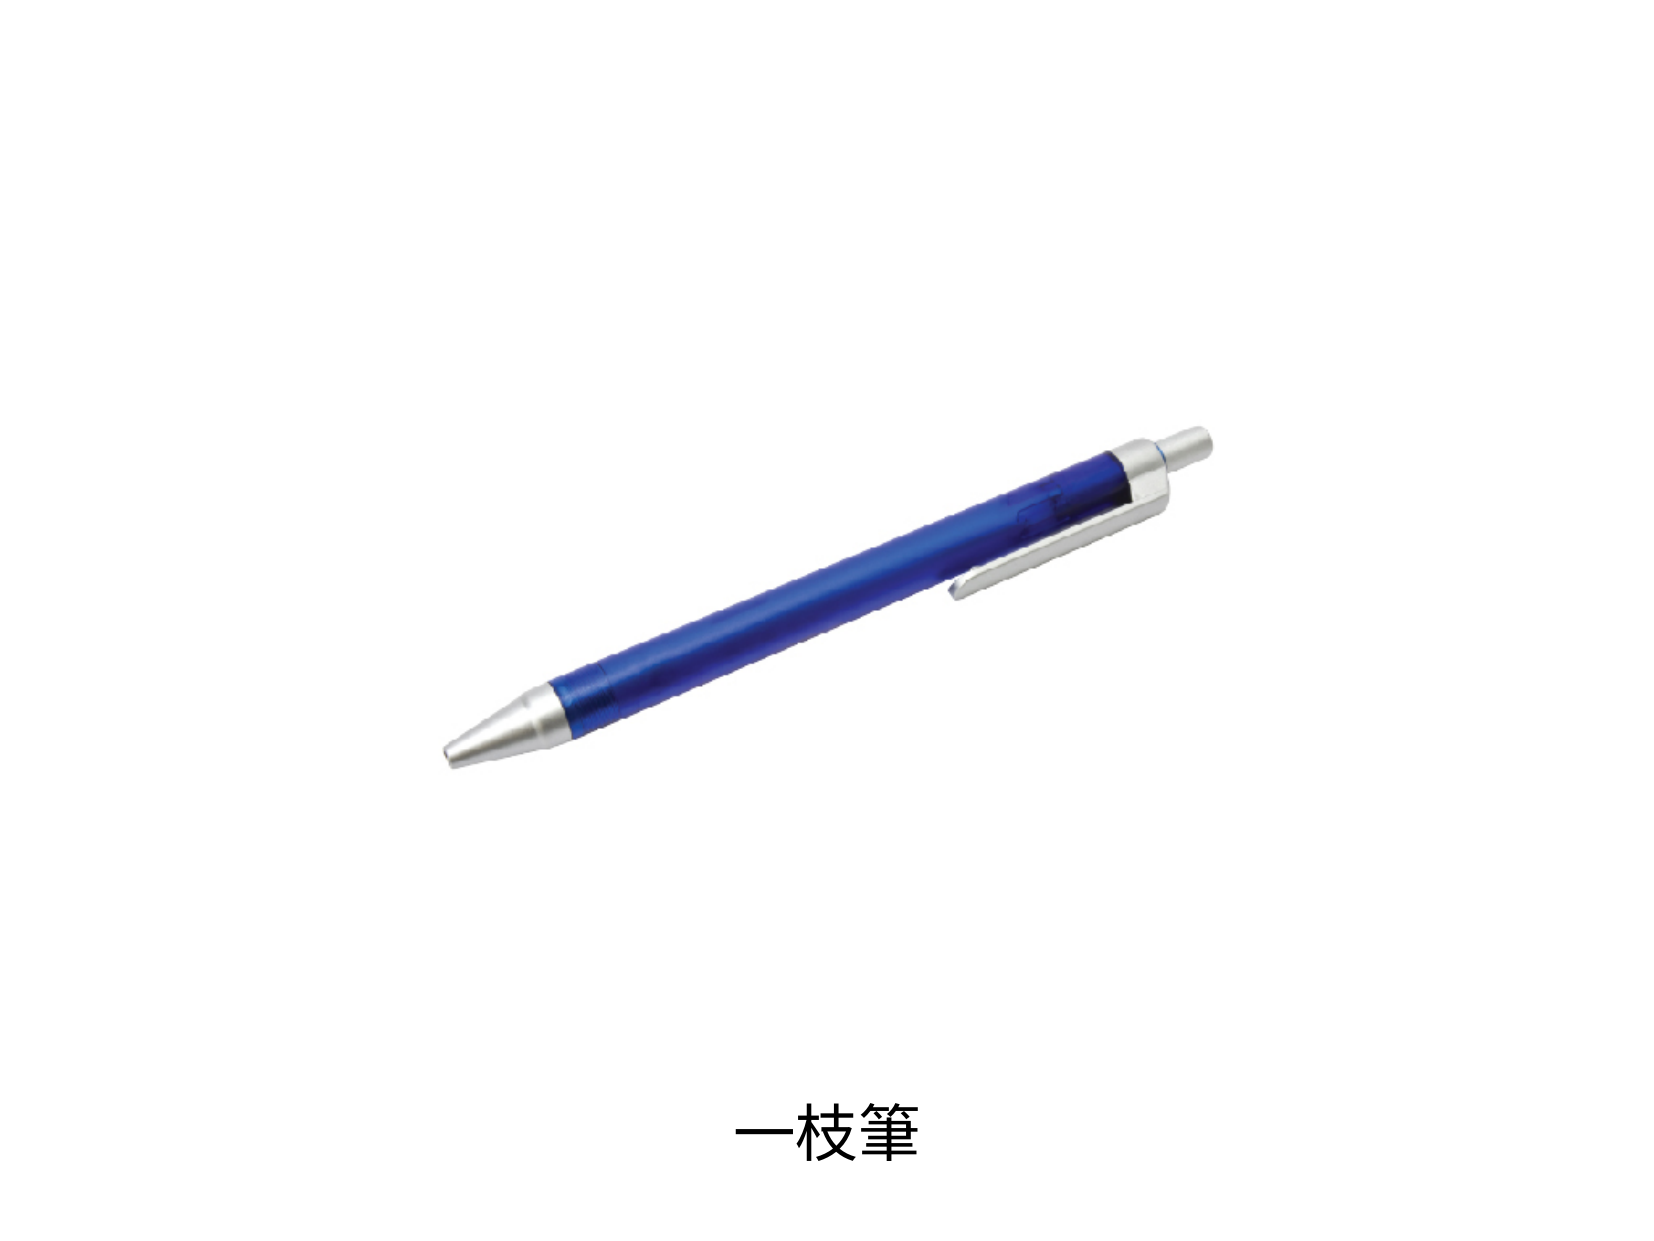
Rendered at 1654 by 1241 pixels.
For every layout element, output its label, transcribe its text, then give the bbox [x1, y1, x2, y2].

title 一枝筆 [82, 1025, 1571, 1233]
picture [0, 0, 1654, 1241]
